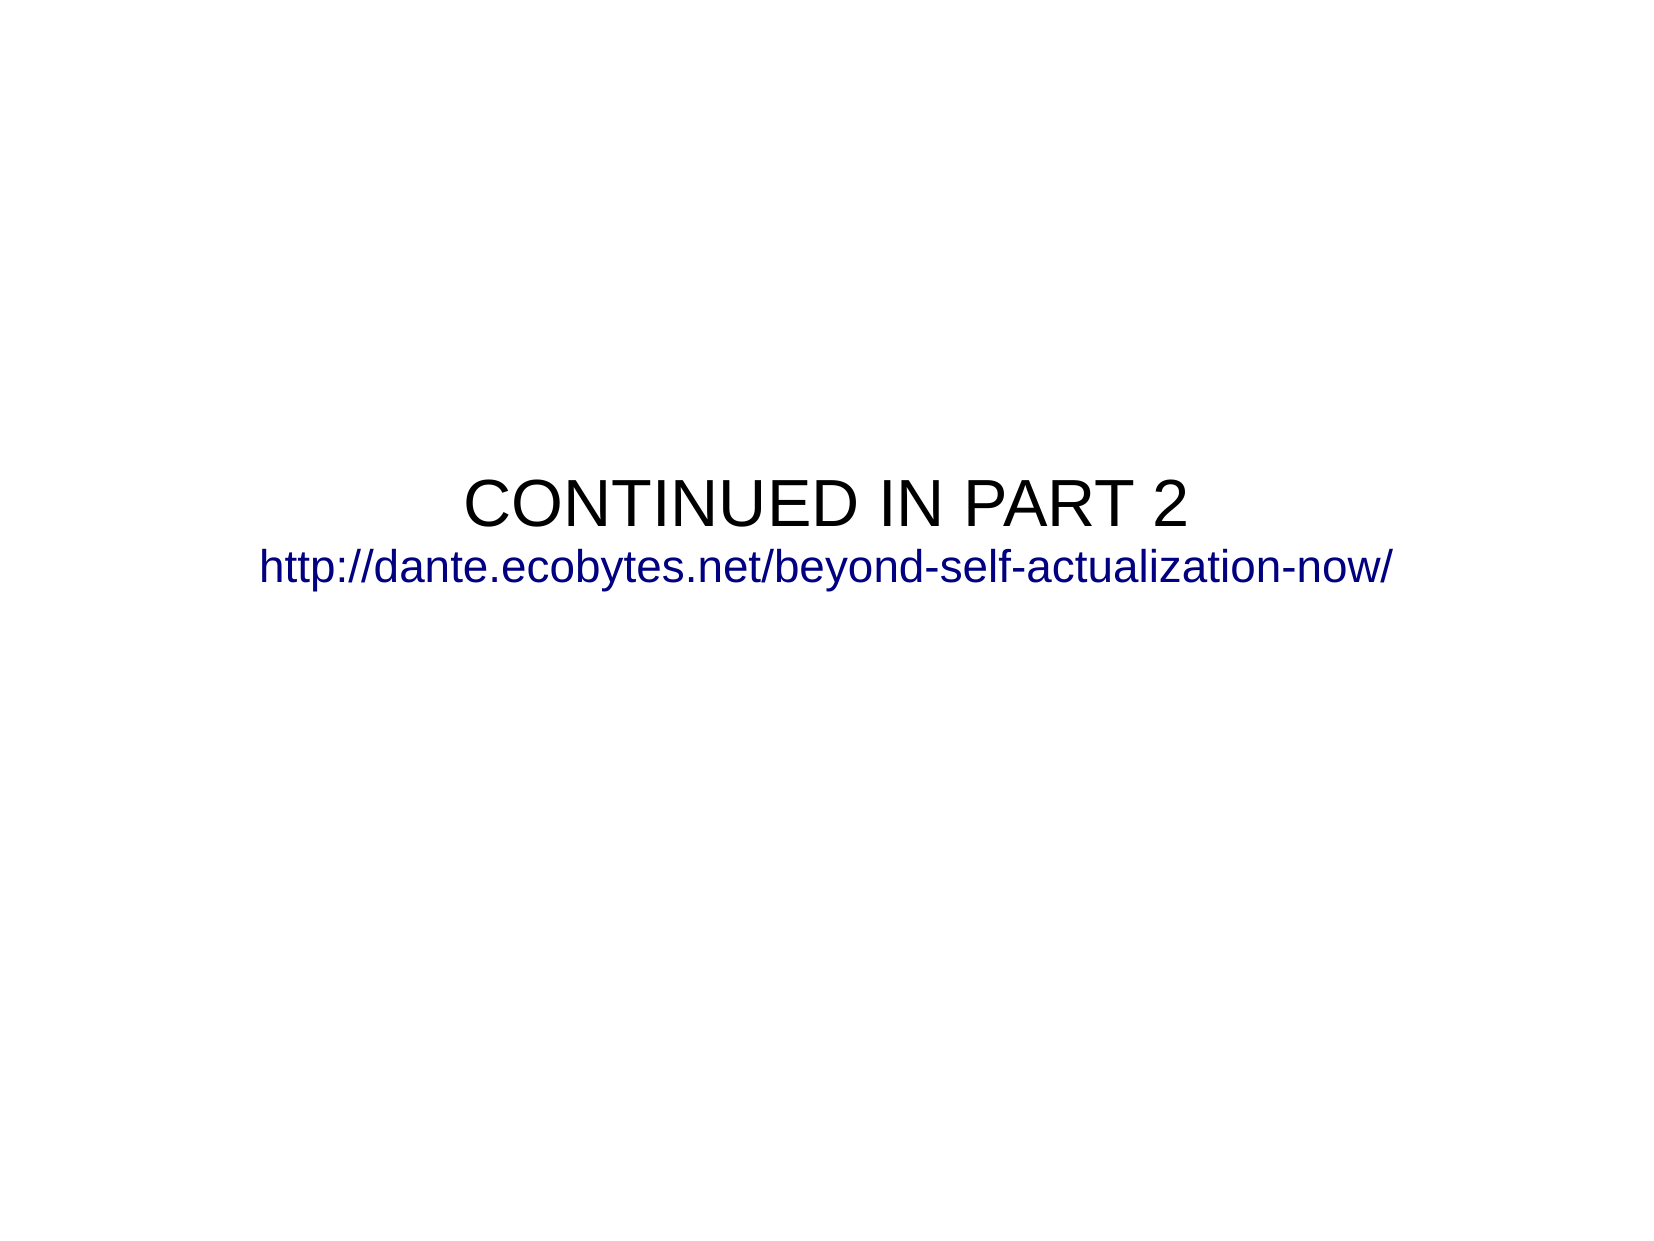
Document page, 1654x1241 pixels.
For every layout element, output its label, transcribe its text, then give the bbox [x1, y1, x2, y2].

subtitle CONTINUED IN PART 2 http://dante.ecobytes.net/beyond-self-actualization-now/ [82, 49, 1571, 1010]
